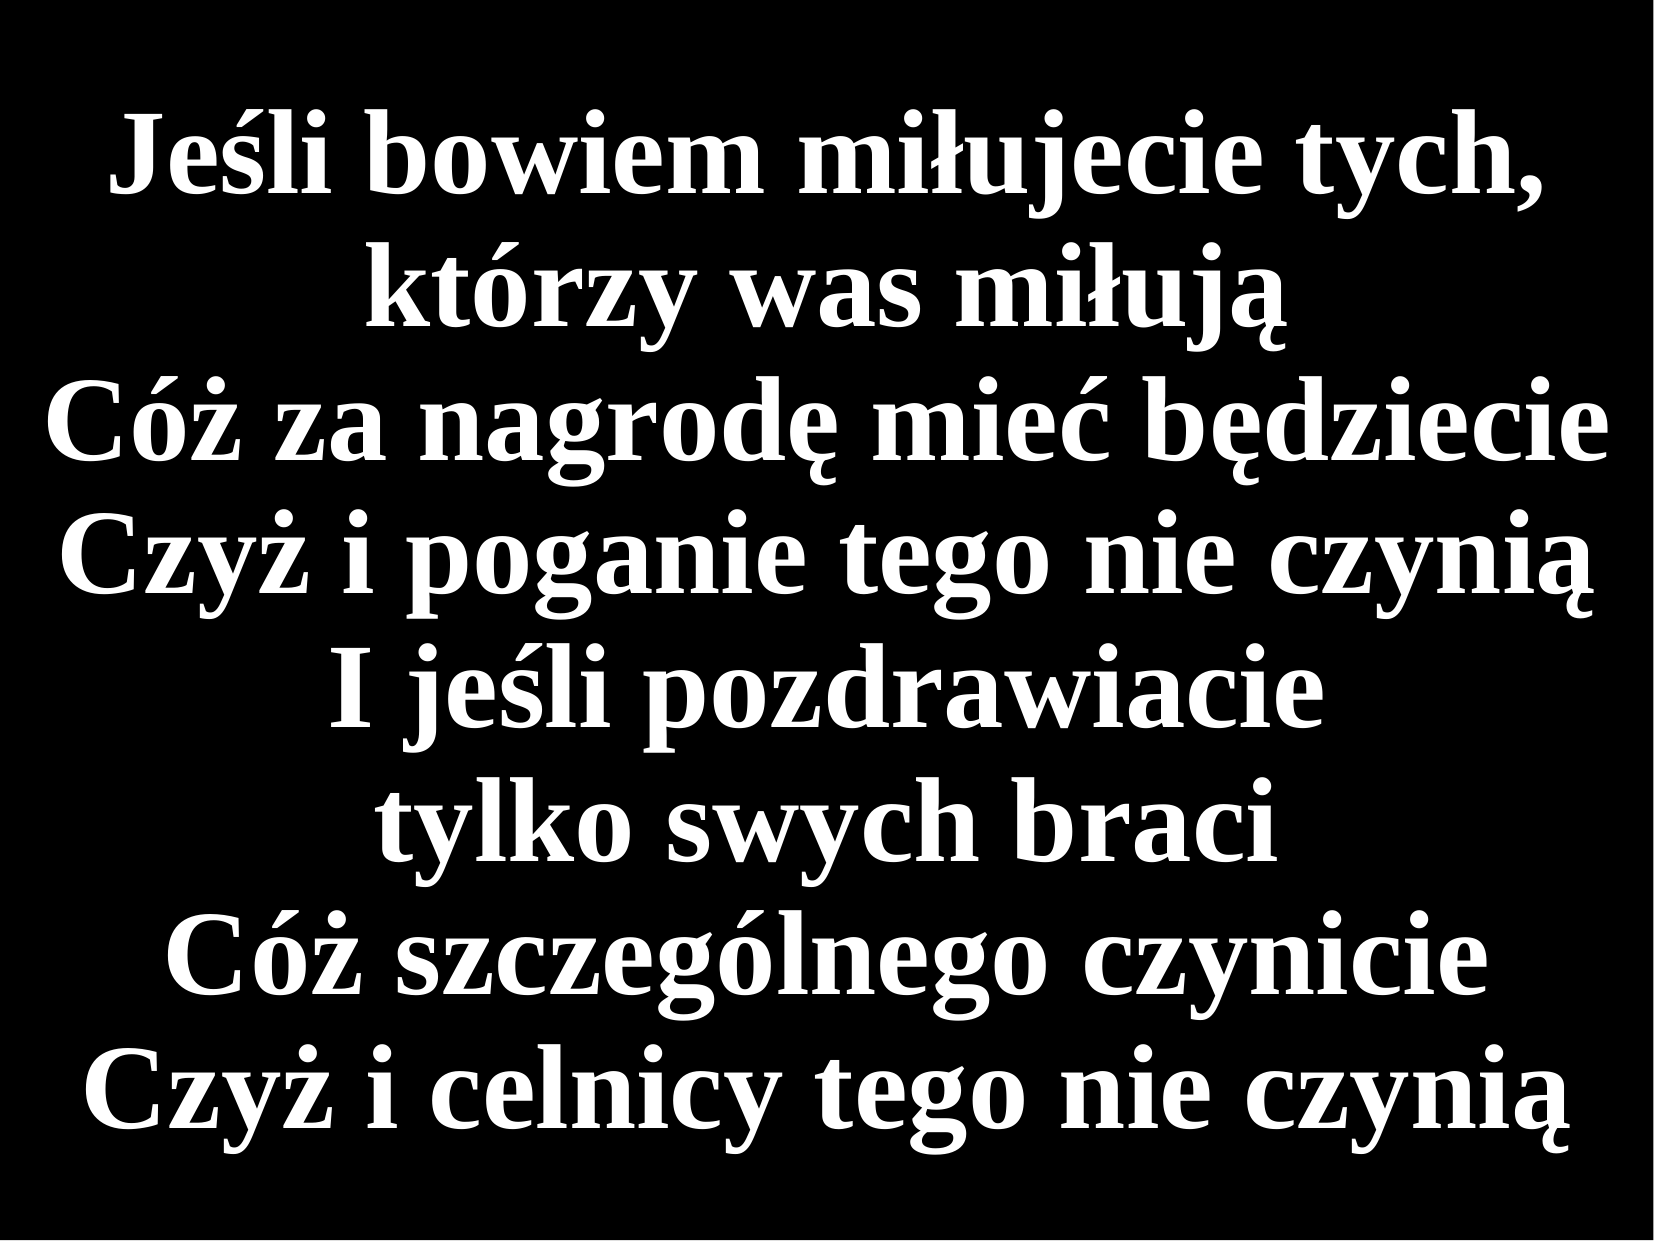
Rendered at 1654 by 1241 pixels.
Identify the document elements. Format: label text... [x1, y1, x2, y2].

title Jeśli bowiem miłujecie tych, którzy was miłują Cóż za nagrodę mieć będziecie Czyż i poganie tego nie czynią I jeśli pozdrawiacie tylko swych braci Cóż szczególnego czynicie Czyż i celnicy tego nie czynią [0, 0, 1654, 1241]
